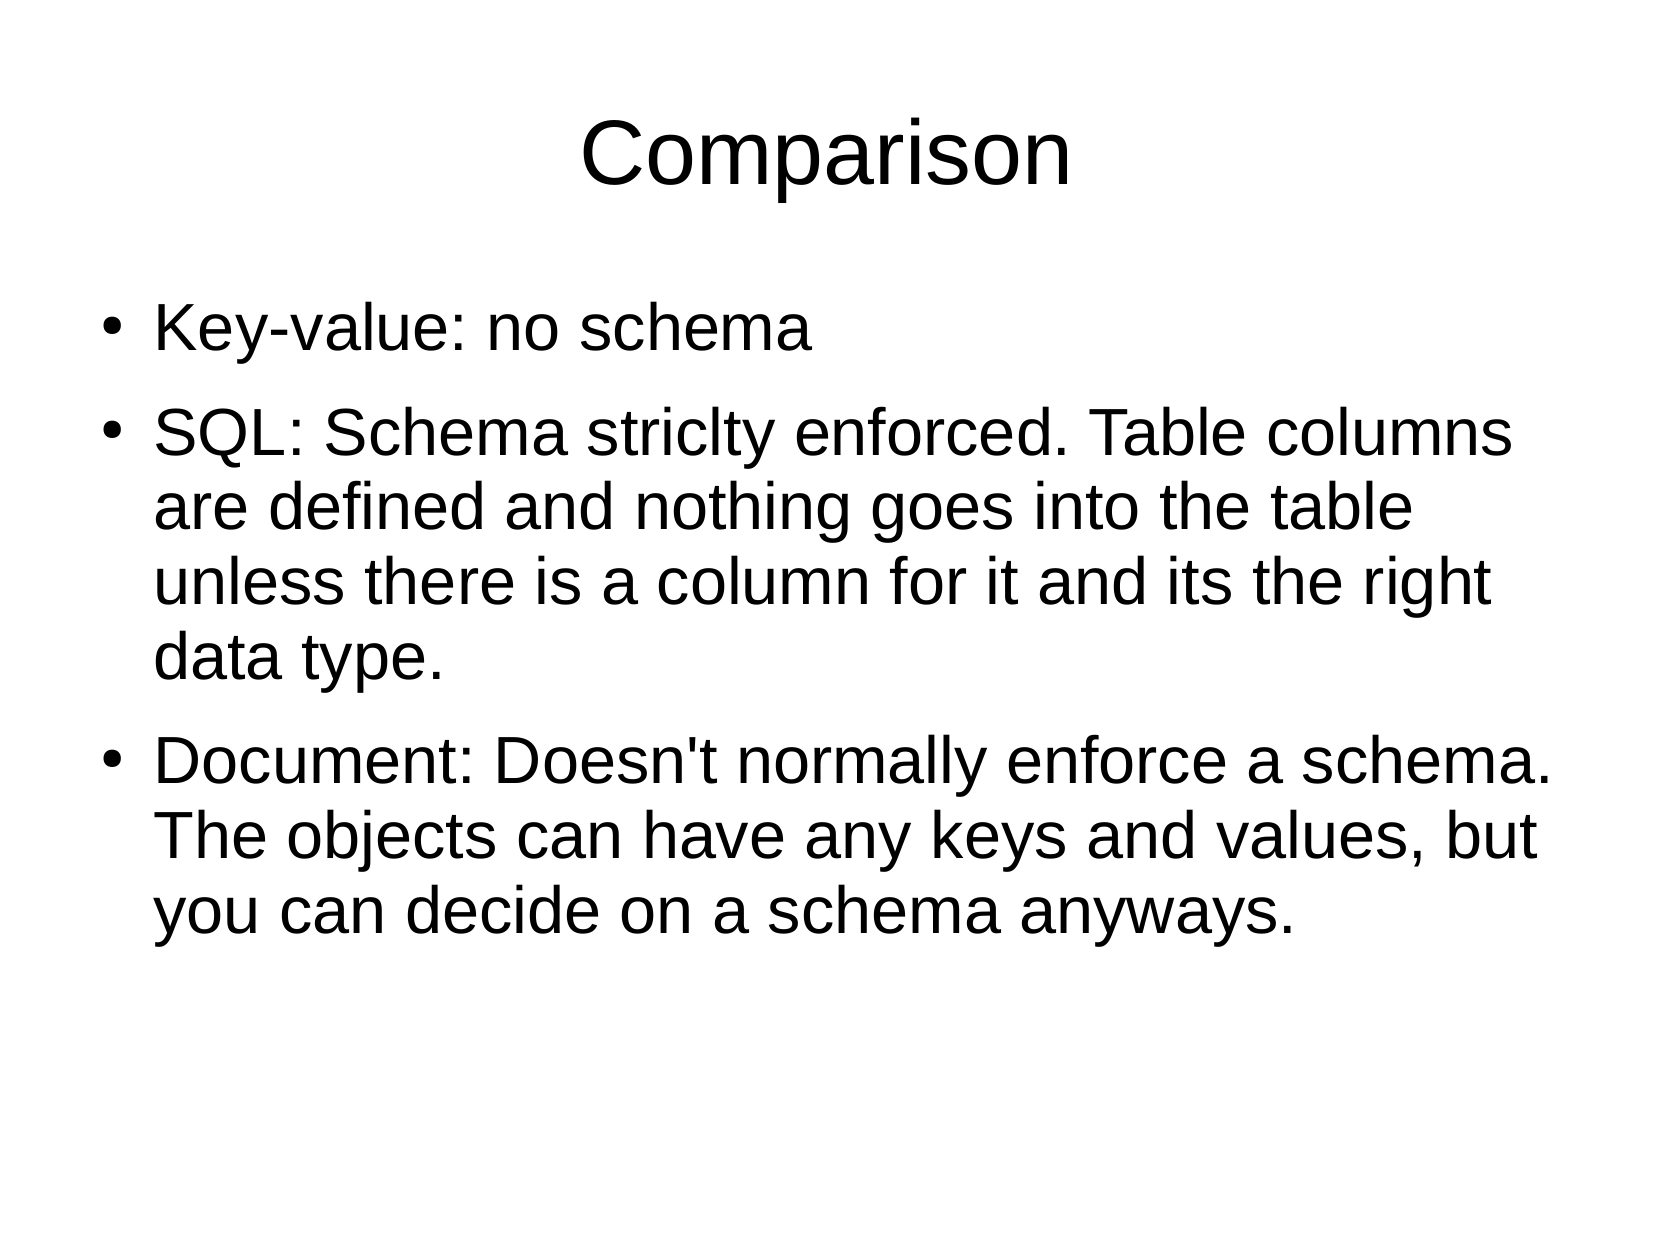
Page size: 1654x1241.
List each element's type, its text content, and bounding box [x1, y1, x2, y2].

list Key-value: no schema SQL: Schema striclty enforced. Table columns are defined and nothing goes into the table unless there is a column for it and its the right data type. Document: Doesn't normally enforce a schema. The objects can have any keys and values, but you can decide on a schema anyways. [82, 290, 1571, 1010]
title Comparison [82, 49, 1571, 257]
